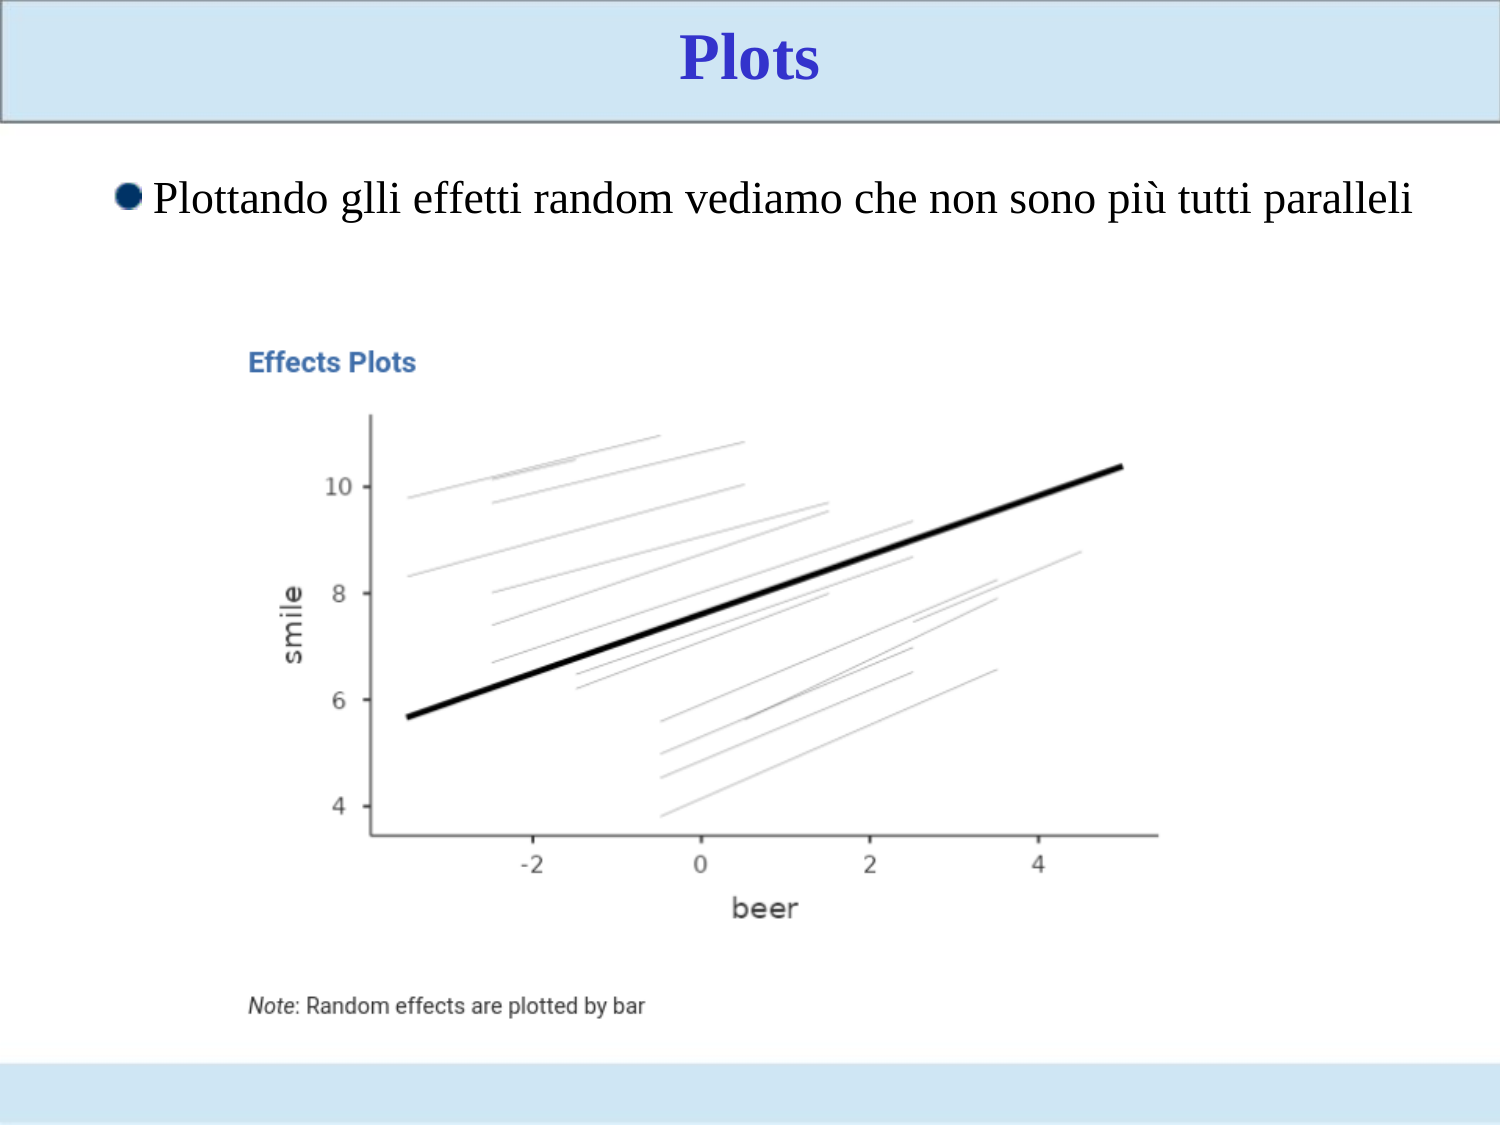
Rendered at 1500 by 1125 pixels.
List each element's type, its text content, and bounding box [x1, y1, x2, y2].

text_box Plottando glli effetti random vediamo che non sono più tutti paralleli [96, 126, 1463, 231]
picture [0, 0, 1500, 1125]
title Plots [112, 0, 1388, 126]
picture [111, 179, 142, 210]
